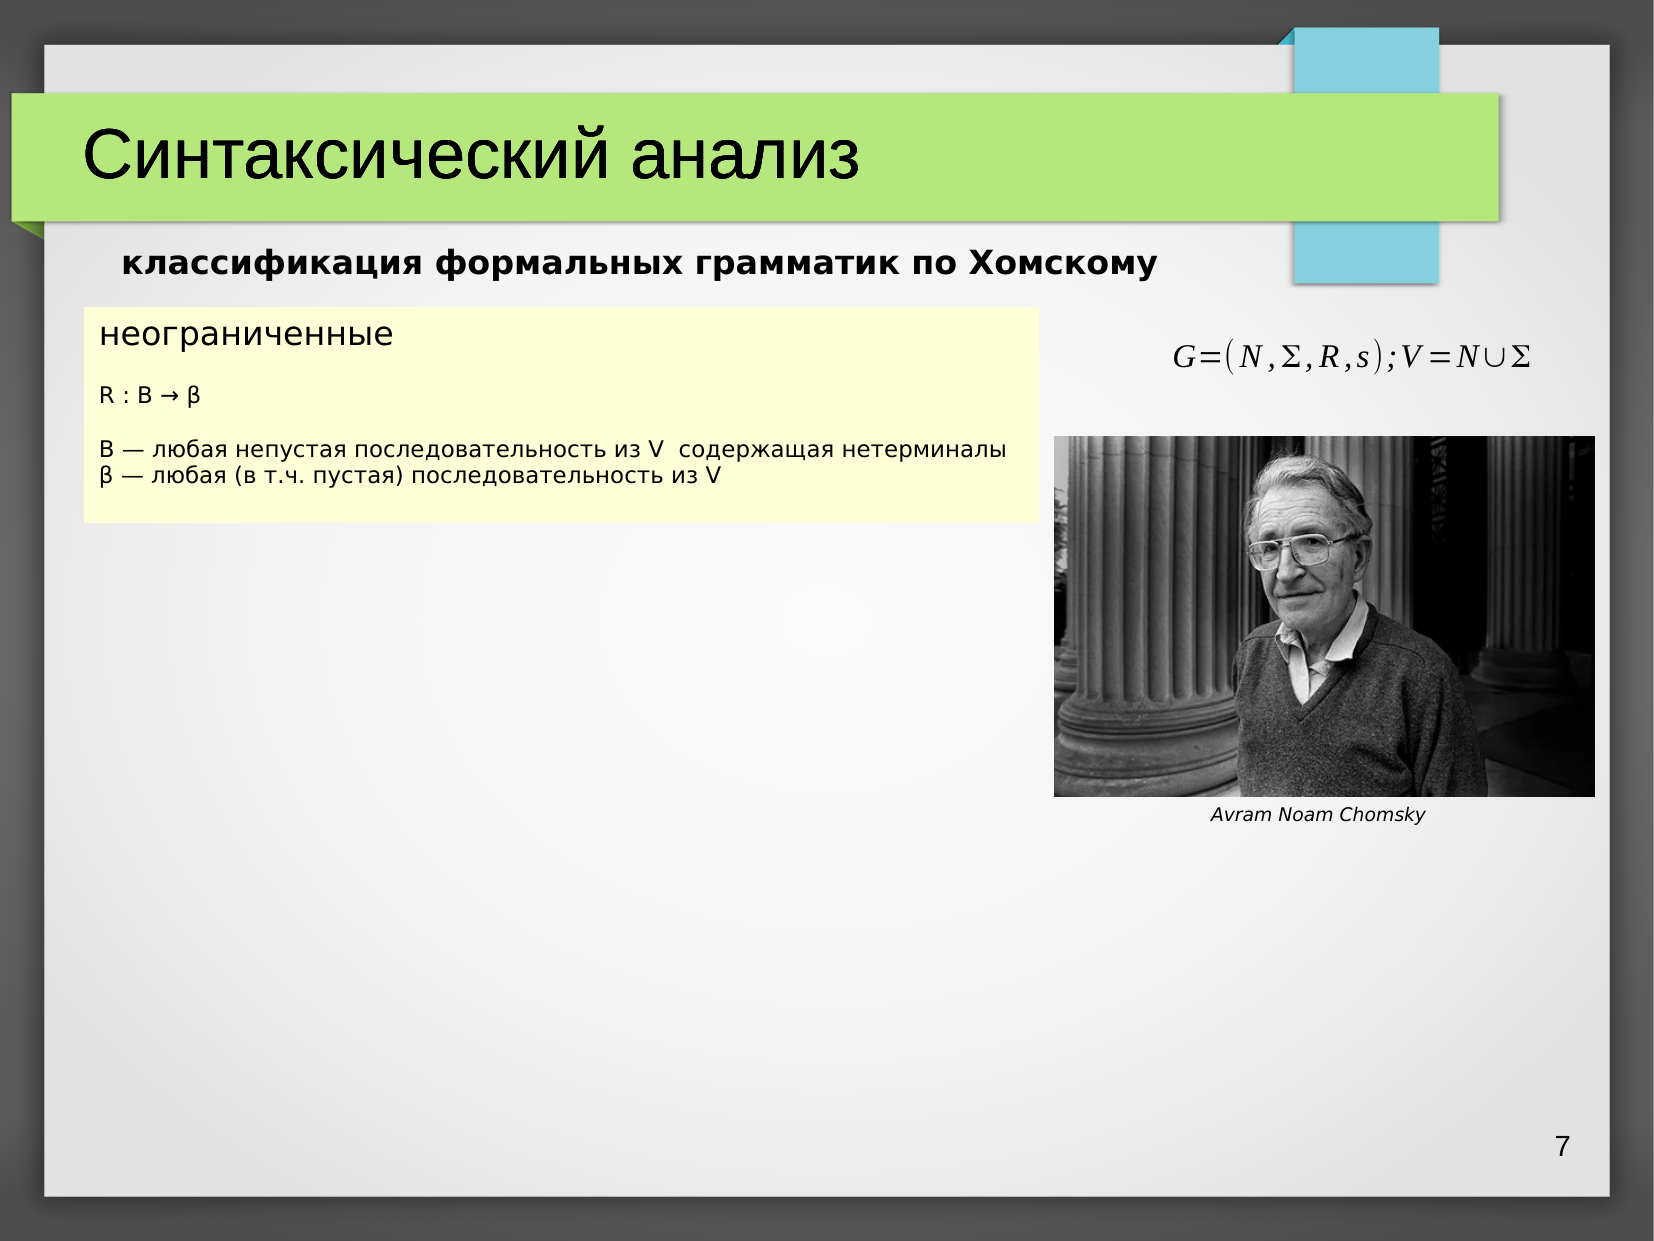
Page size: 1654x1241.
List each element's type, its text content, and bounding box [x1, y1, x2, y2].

chart [1166, 337, 1537, 378]
text_box классификация формальных грамматик по Хомскому [106, 236, 1229, 290]
picture [0, 0, 1654, 1241]
text_box неограниченные R : B → β B — любая непустая последовательность из V содержащая нетерминалы β — любая (в т.ч. пустая) последовательность из V [84, 307, 1040, 524]
text_box Avram Noam Chomsky [1196, 797, 1468, 845]
title Синтаксический анализ [82, 114, 993, 194]
